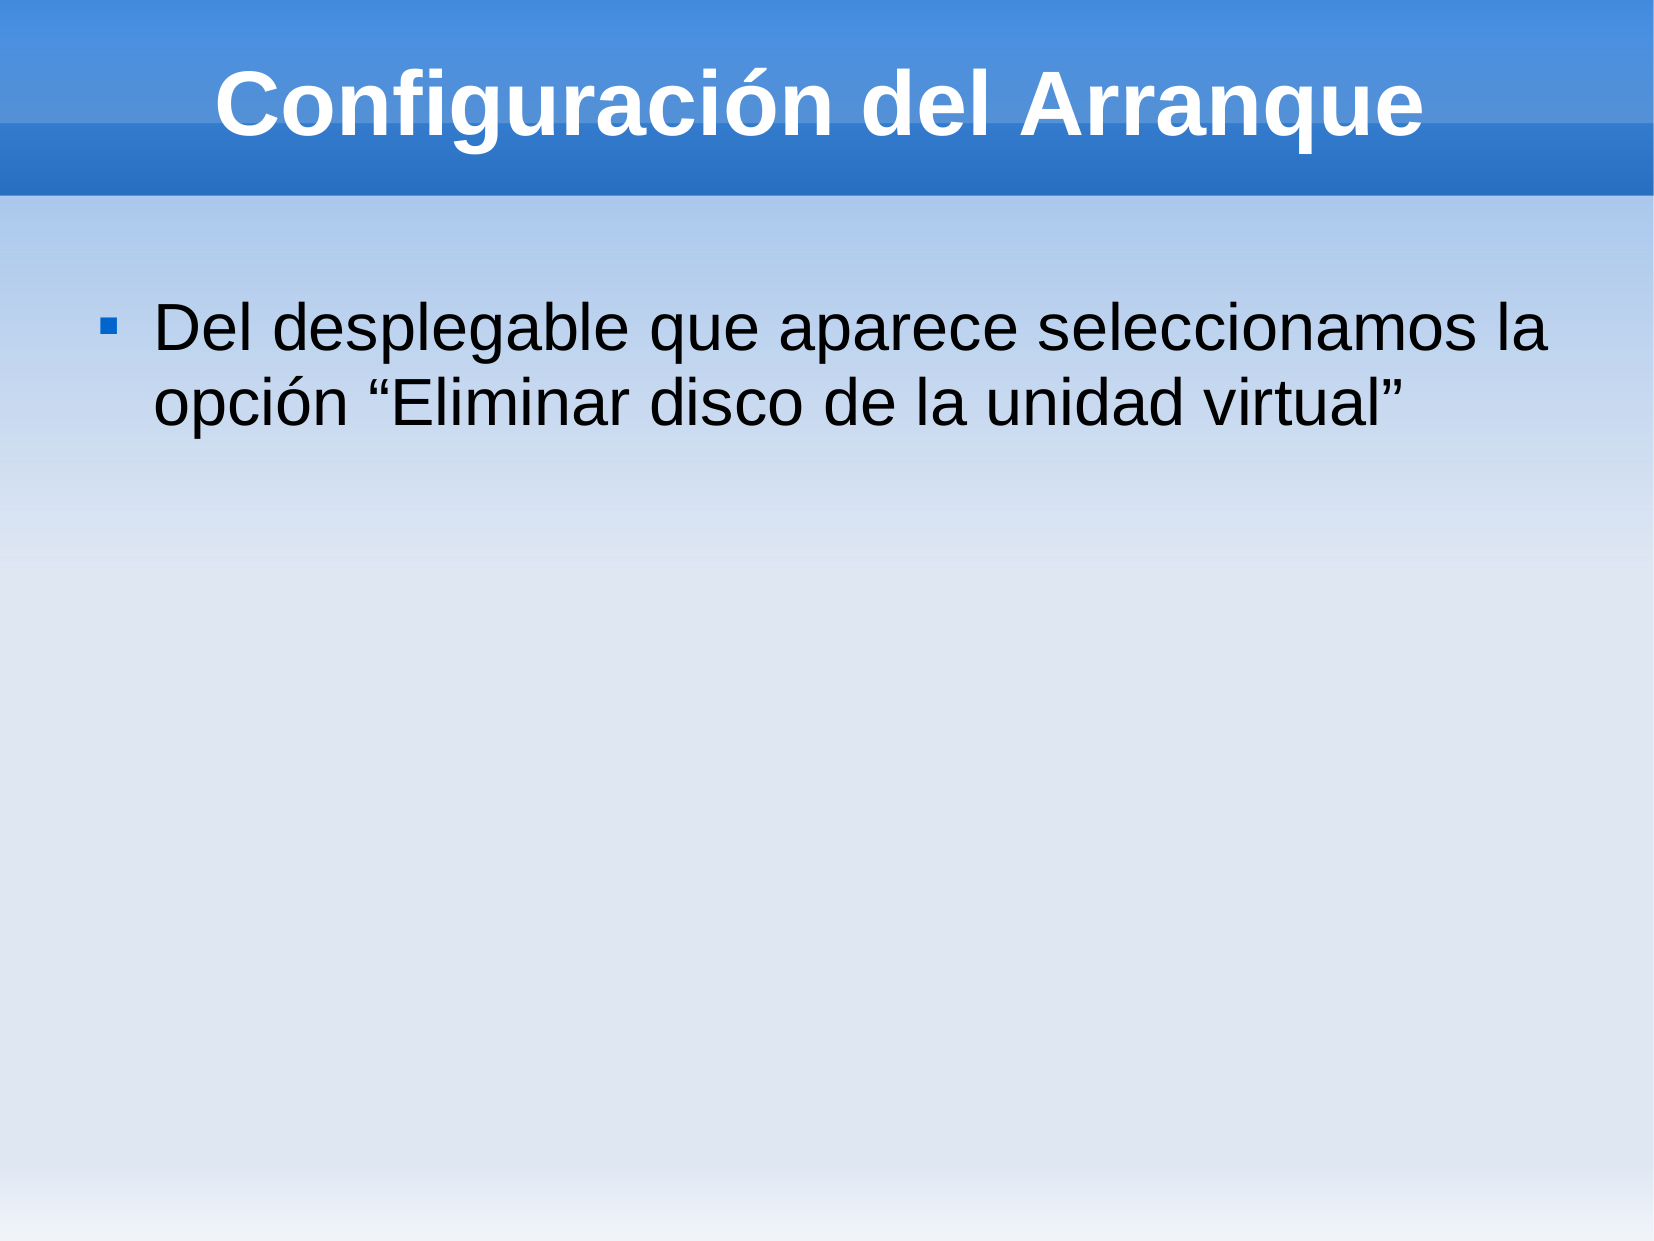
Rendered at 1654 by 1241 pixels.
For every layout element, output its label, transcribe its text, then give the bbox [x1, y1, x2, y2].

list Del desplegable que aparece seleccionamos la opción “Eliminar disco de la unidad virtual” [82, 290, 1571, 1109]
picture [0, 0, 1654, 1241]
title Configuración del Arranque [76, 0, 1565, 208]
